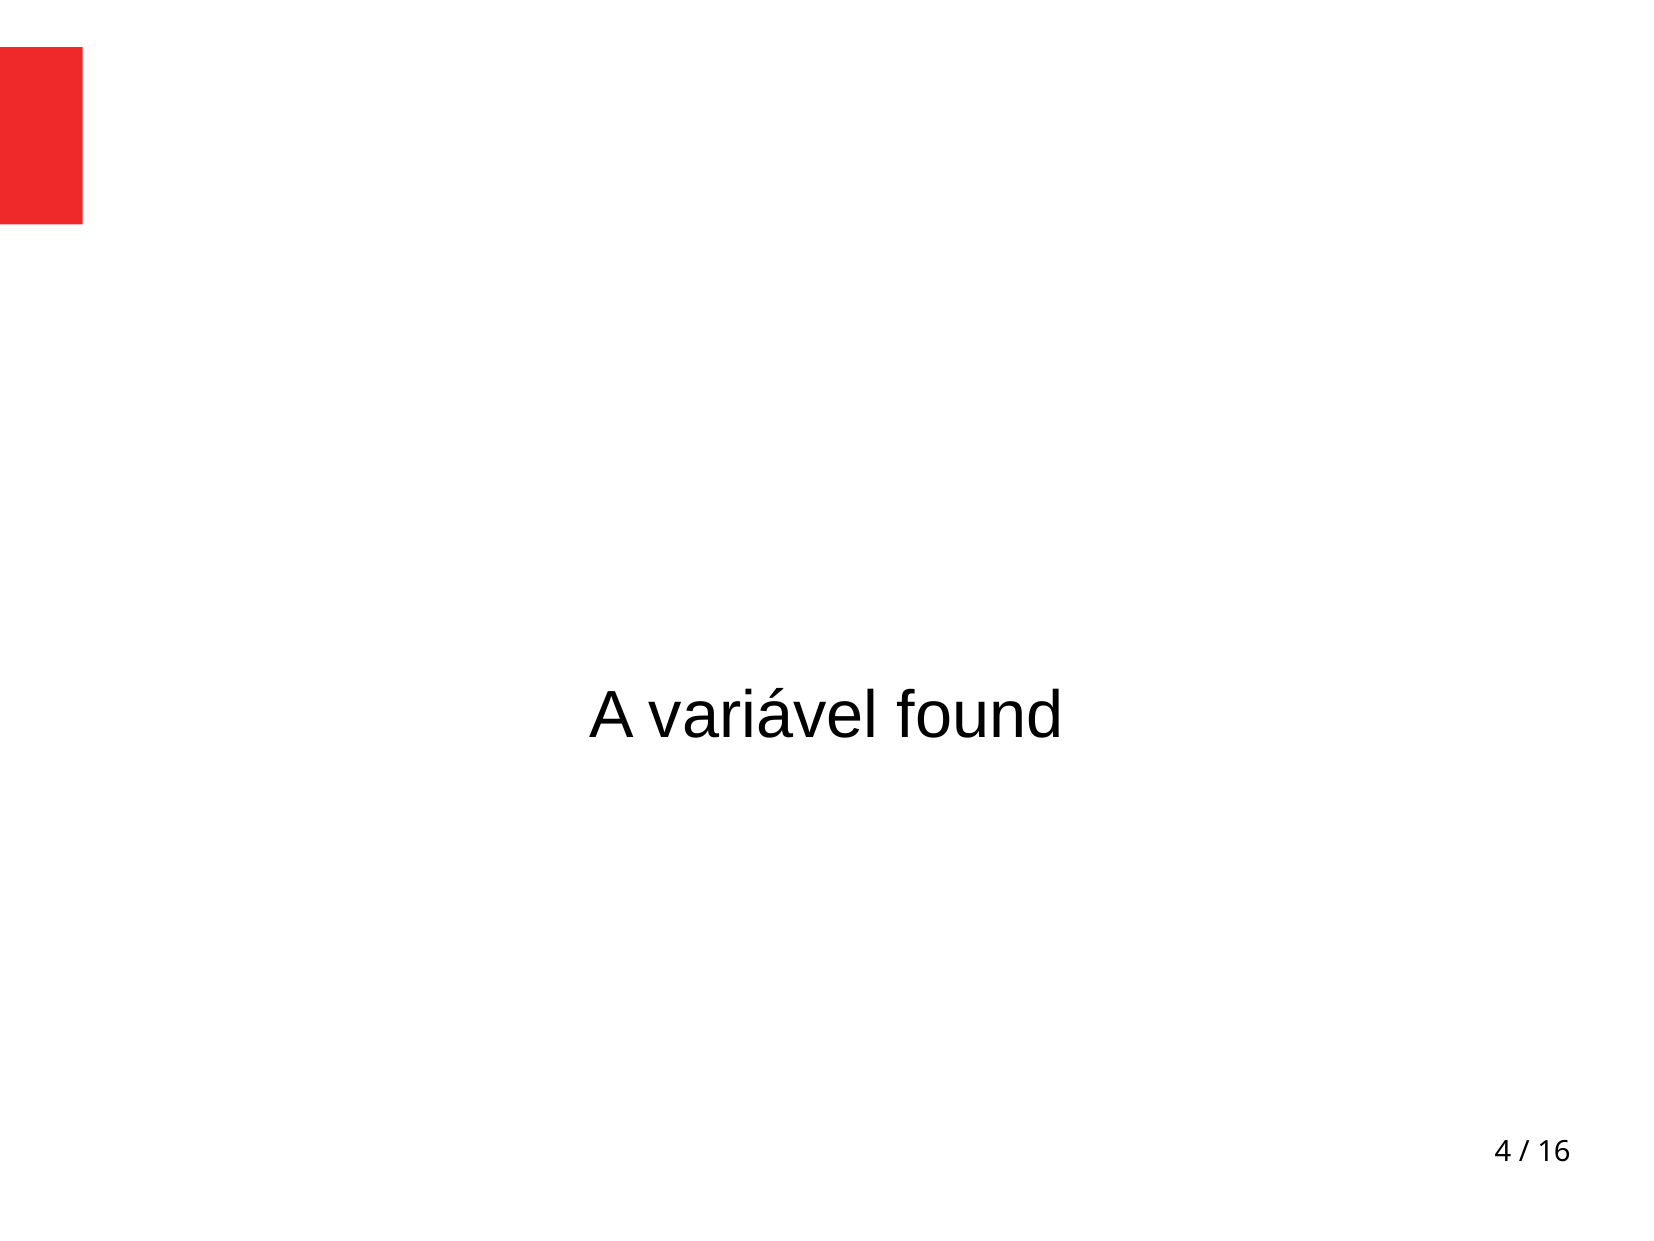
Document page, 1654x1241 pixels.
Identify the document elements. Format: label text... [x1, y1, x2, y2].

subtitle A variável found [118, 354, 1536, 1074]
